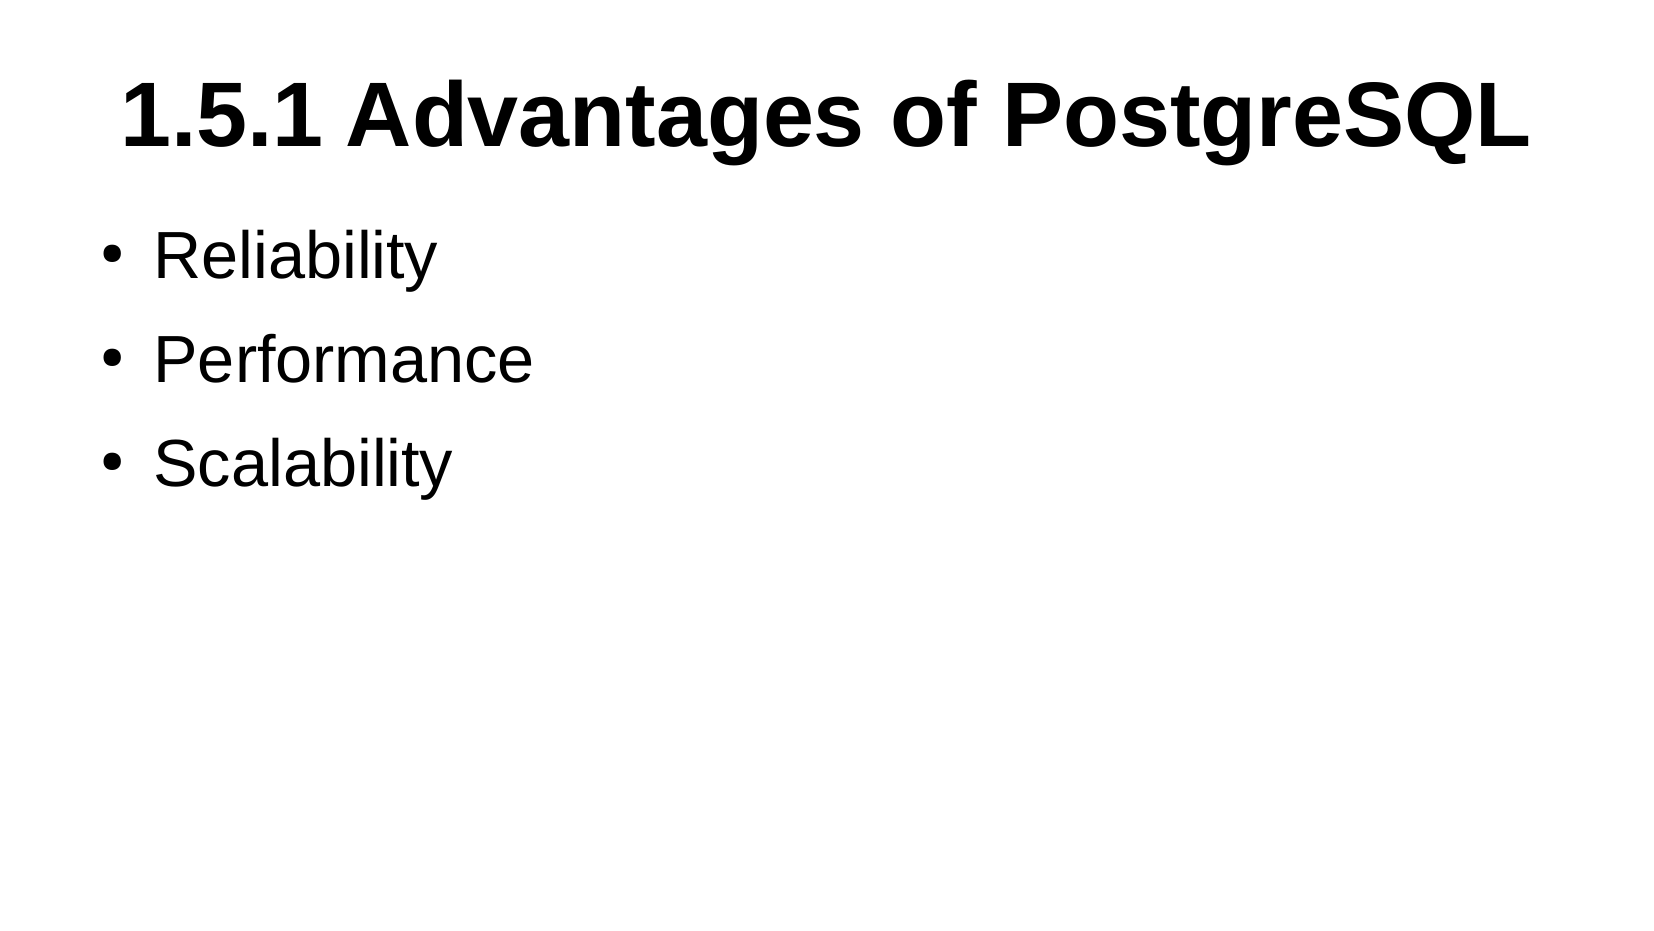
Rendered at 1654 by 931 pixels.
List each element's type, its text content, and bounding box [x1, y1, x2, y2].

title 1.5.1 Advantages of PostgreSQL [82, 37, 1571, 193]
list Reliability Performance Scalability [82, 217, 1571, 758]
